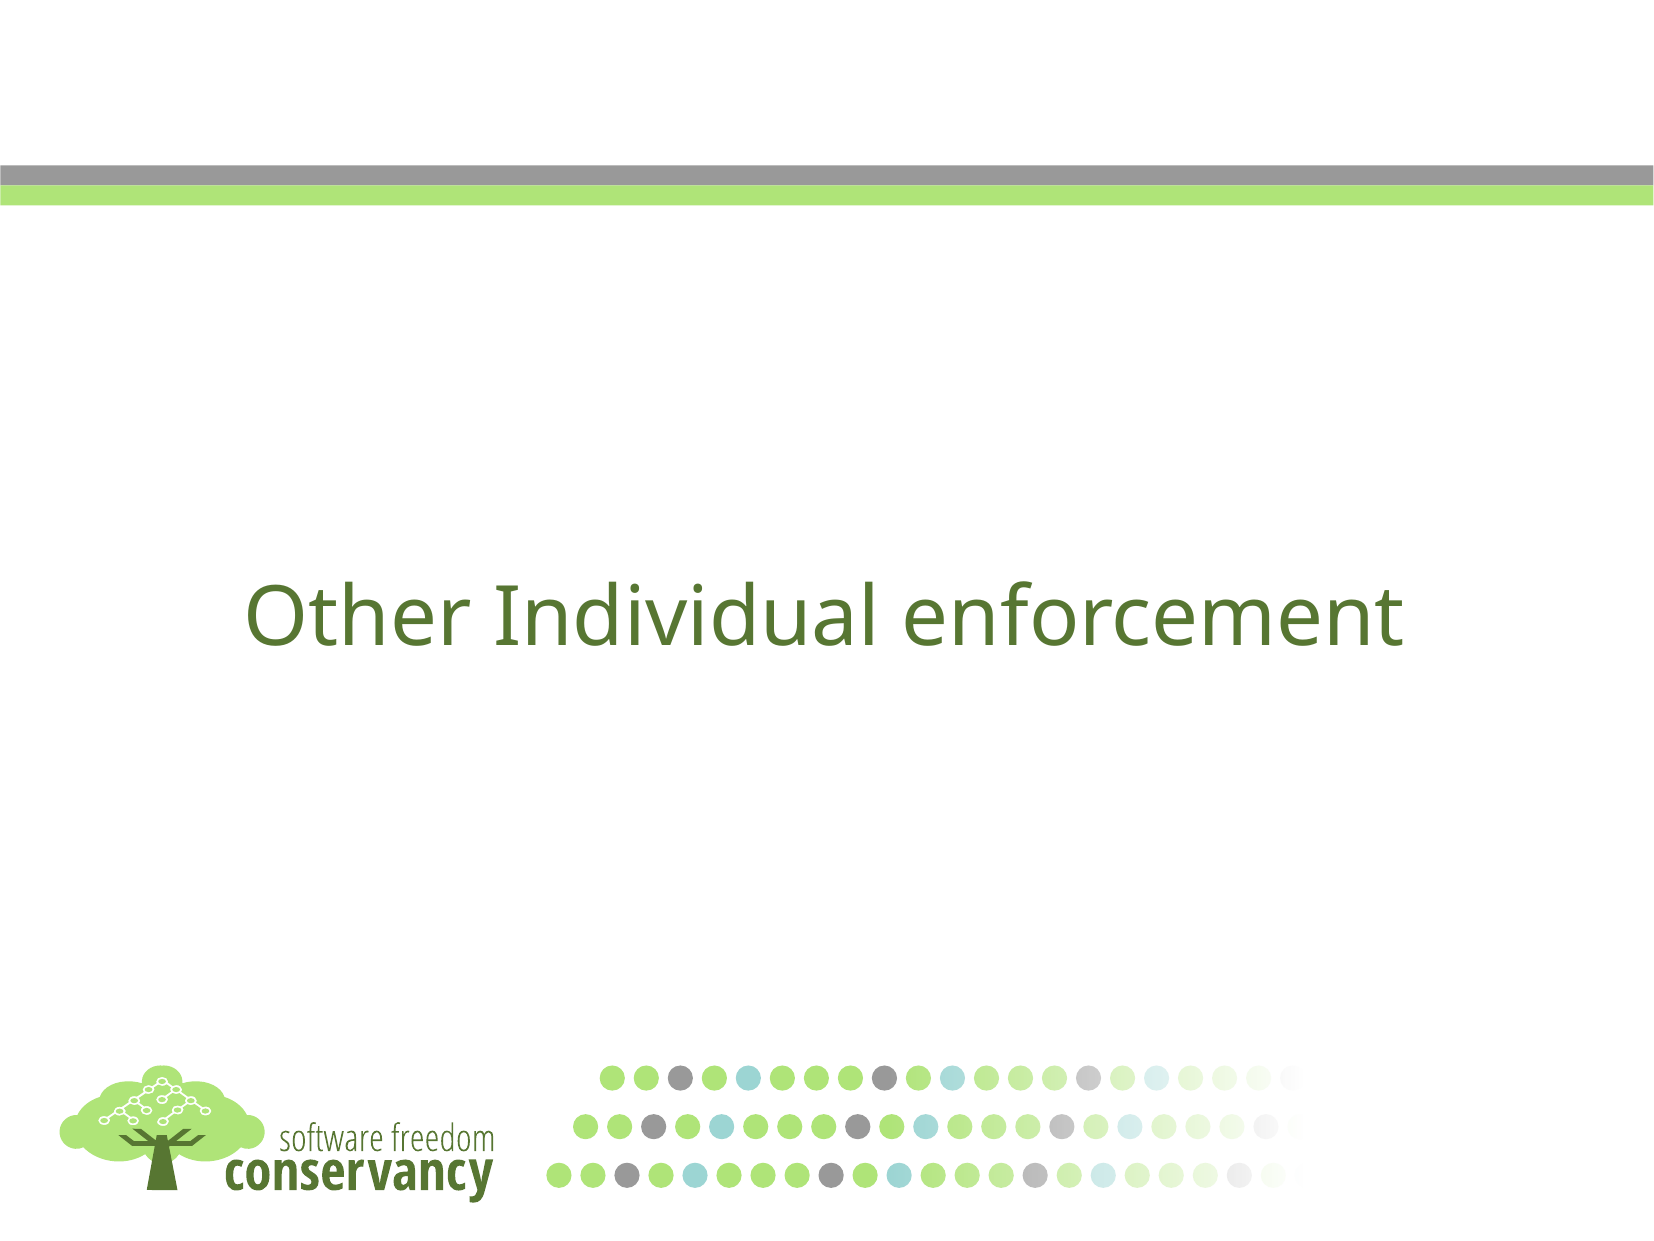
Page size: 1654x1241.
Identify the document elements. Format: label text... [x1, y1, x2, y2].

title Other Individual enforcement [165, 467, 1456, 760]
